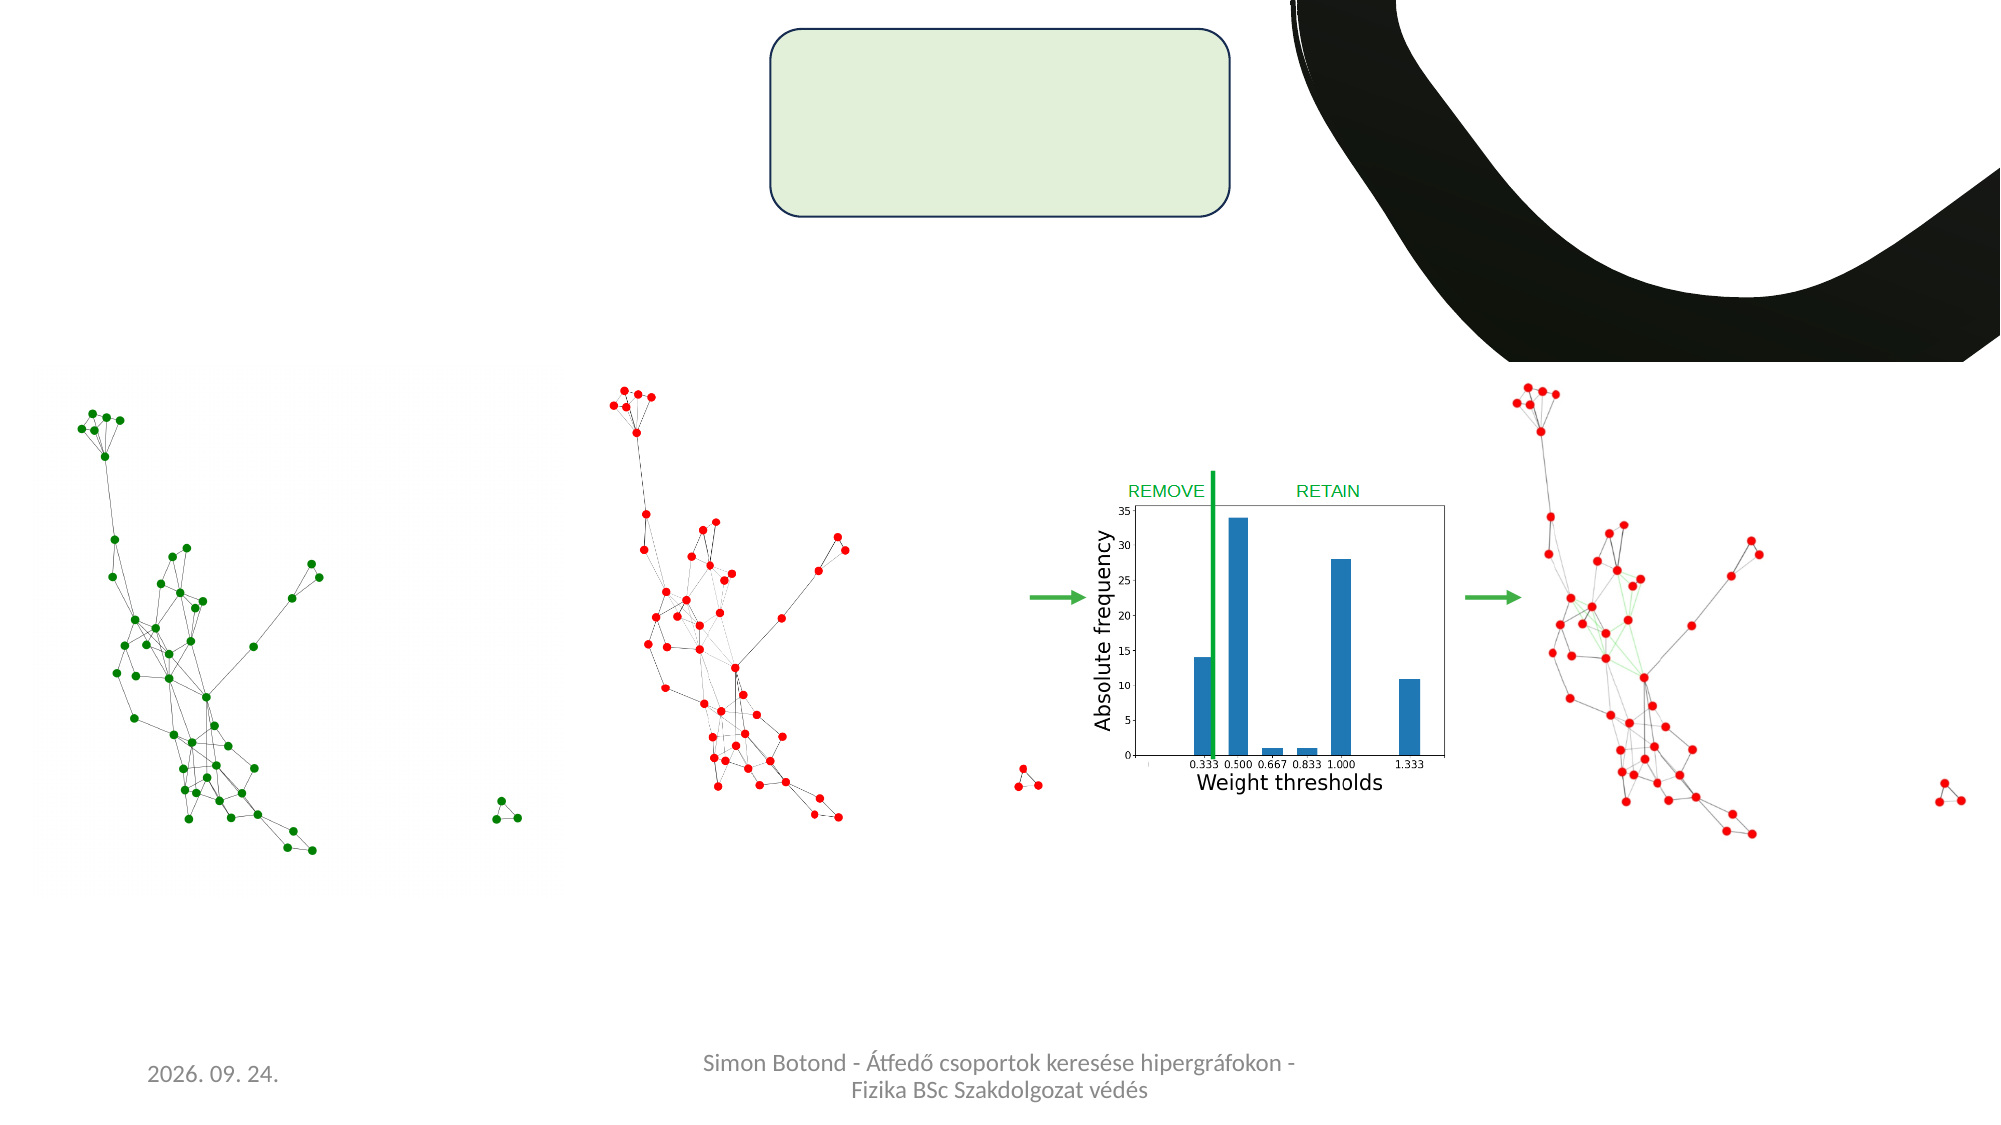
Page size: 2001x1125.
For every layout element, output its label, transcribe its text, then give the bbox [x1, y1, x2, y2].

picture [33, 365, 566, 899]
text_box [0, 0, 2000, 1125]
text_box 2023. 06. 25. [131, 1042, 582, 1103]
text_box Simon Botond - Átfedő csoportok keresése hipergráfokon - Fizika BSc Szakdolgozat védés [662, 1042, 1338, 1103]
picture [603, 362, 1978, 847]
